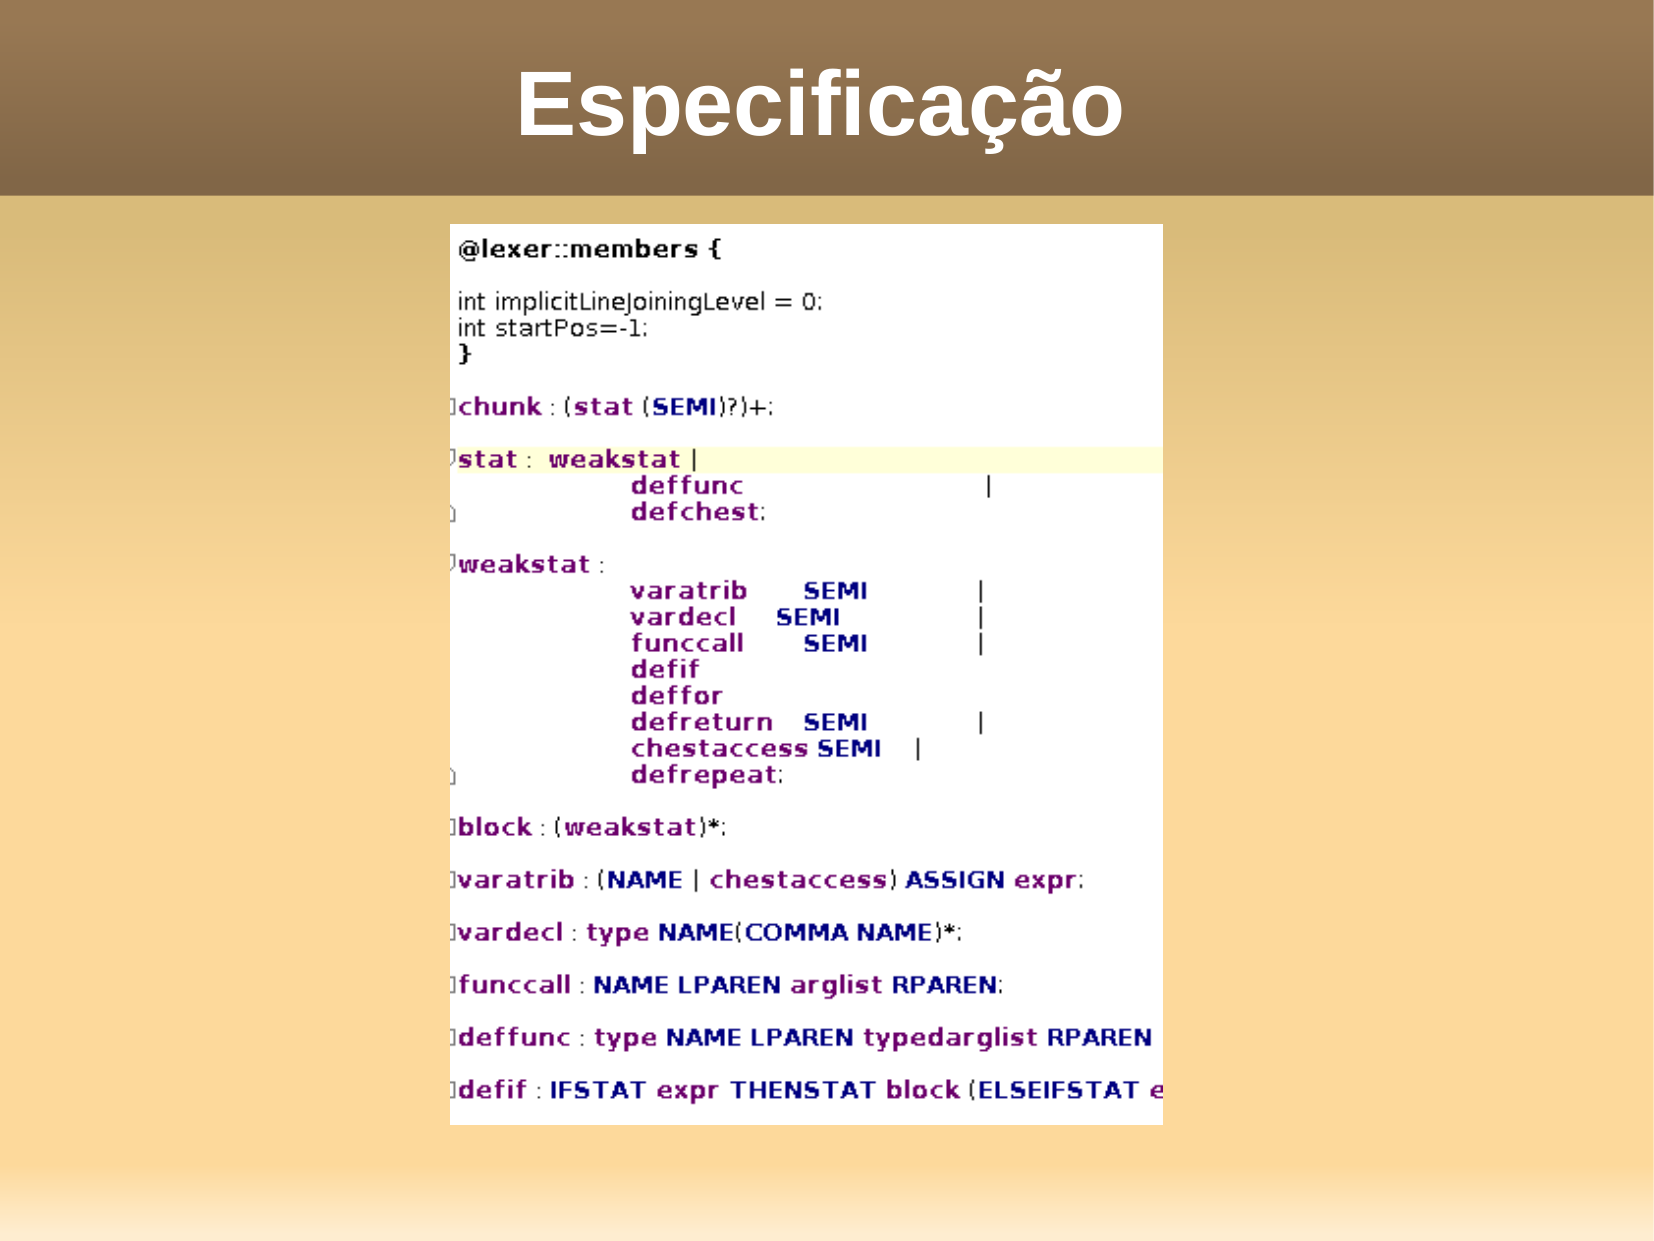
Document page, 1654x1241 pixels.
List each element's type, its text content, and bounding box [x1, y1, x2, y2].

title Especificação [76, 7, 1565, 200]
picture [0, 0, 1654, 1241]
